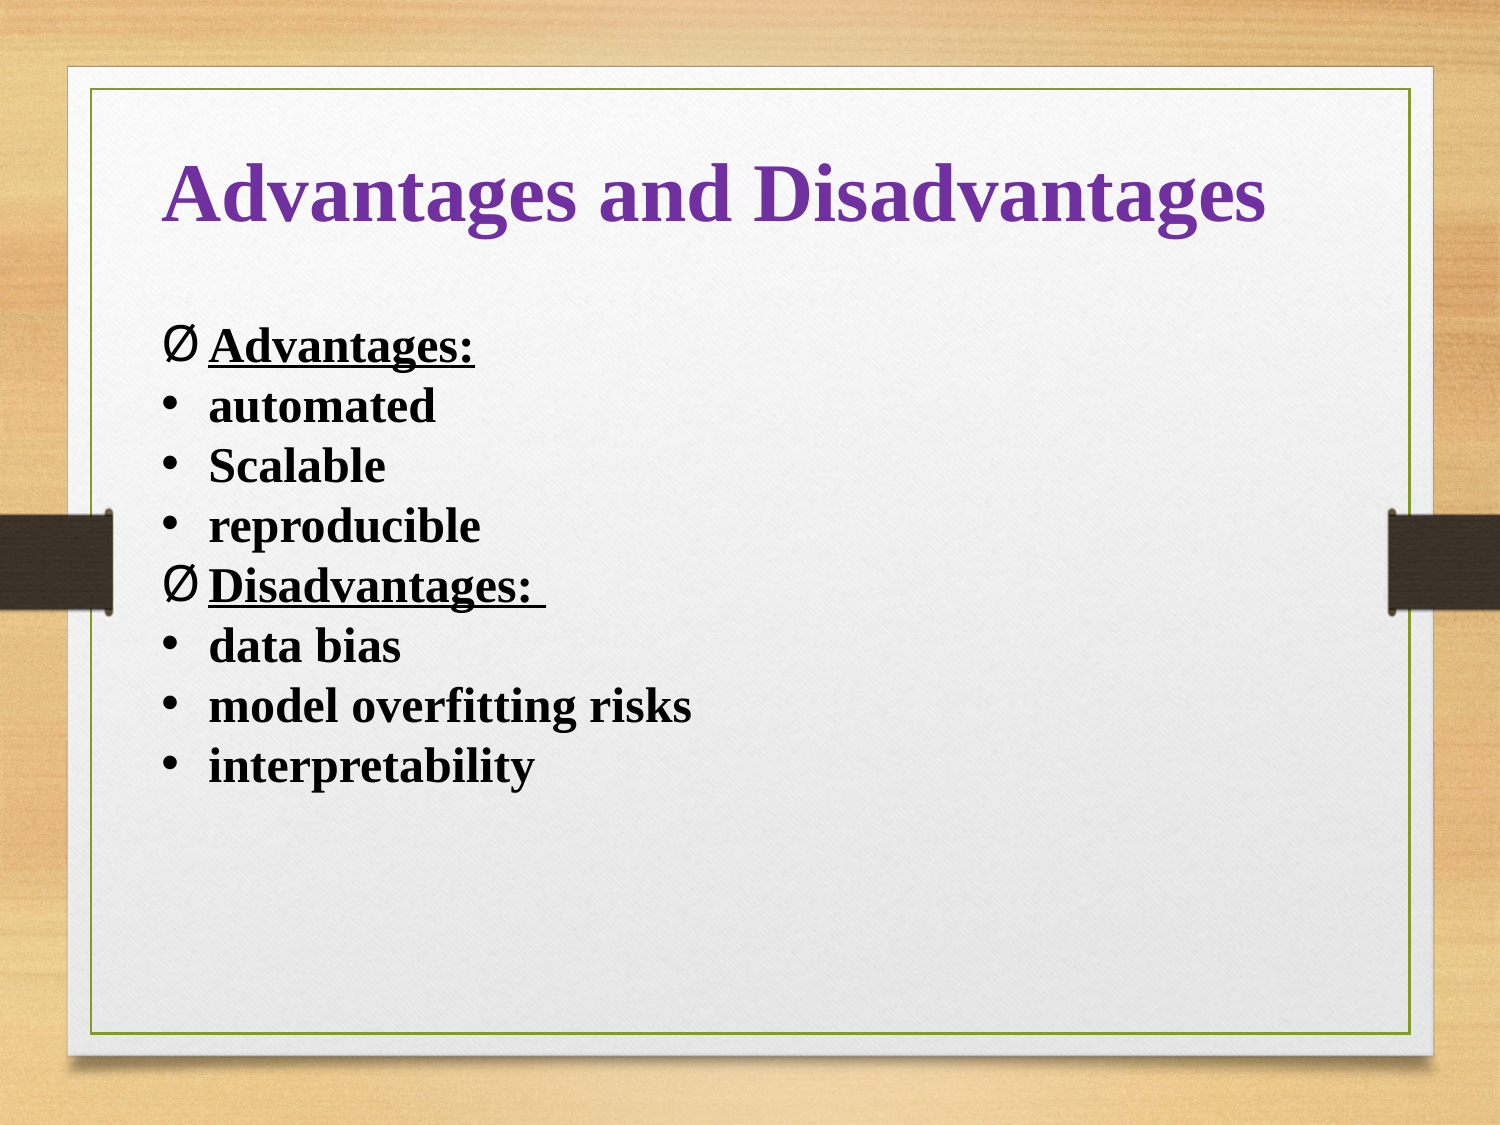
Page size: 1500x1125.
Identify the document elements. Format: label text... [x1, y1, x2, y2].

text_box Advantages: automated Scalable reproducible Disadvantages: data bias model overfitting risks interpretability [146, 304, 1364, 851]
picture [0, 0, 1500, 1125]
text_box Advantages and Disadvantages [146, 130, 1354, 247]
